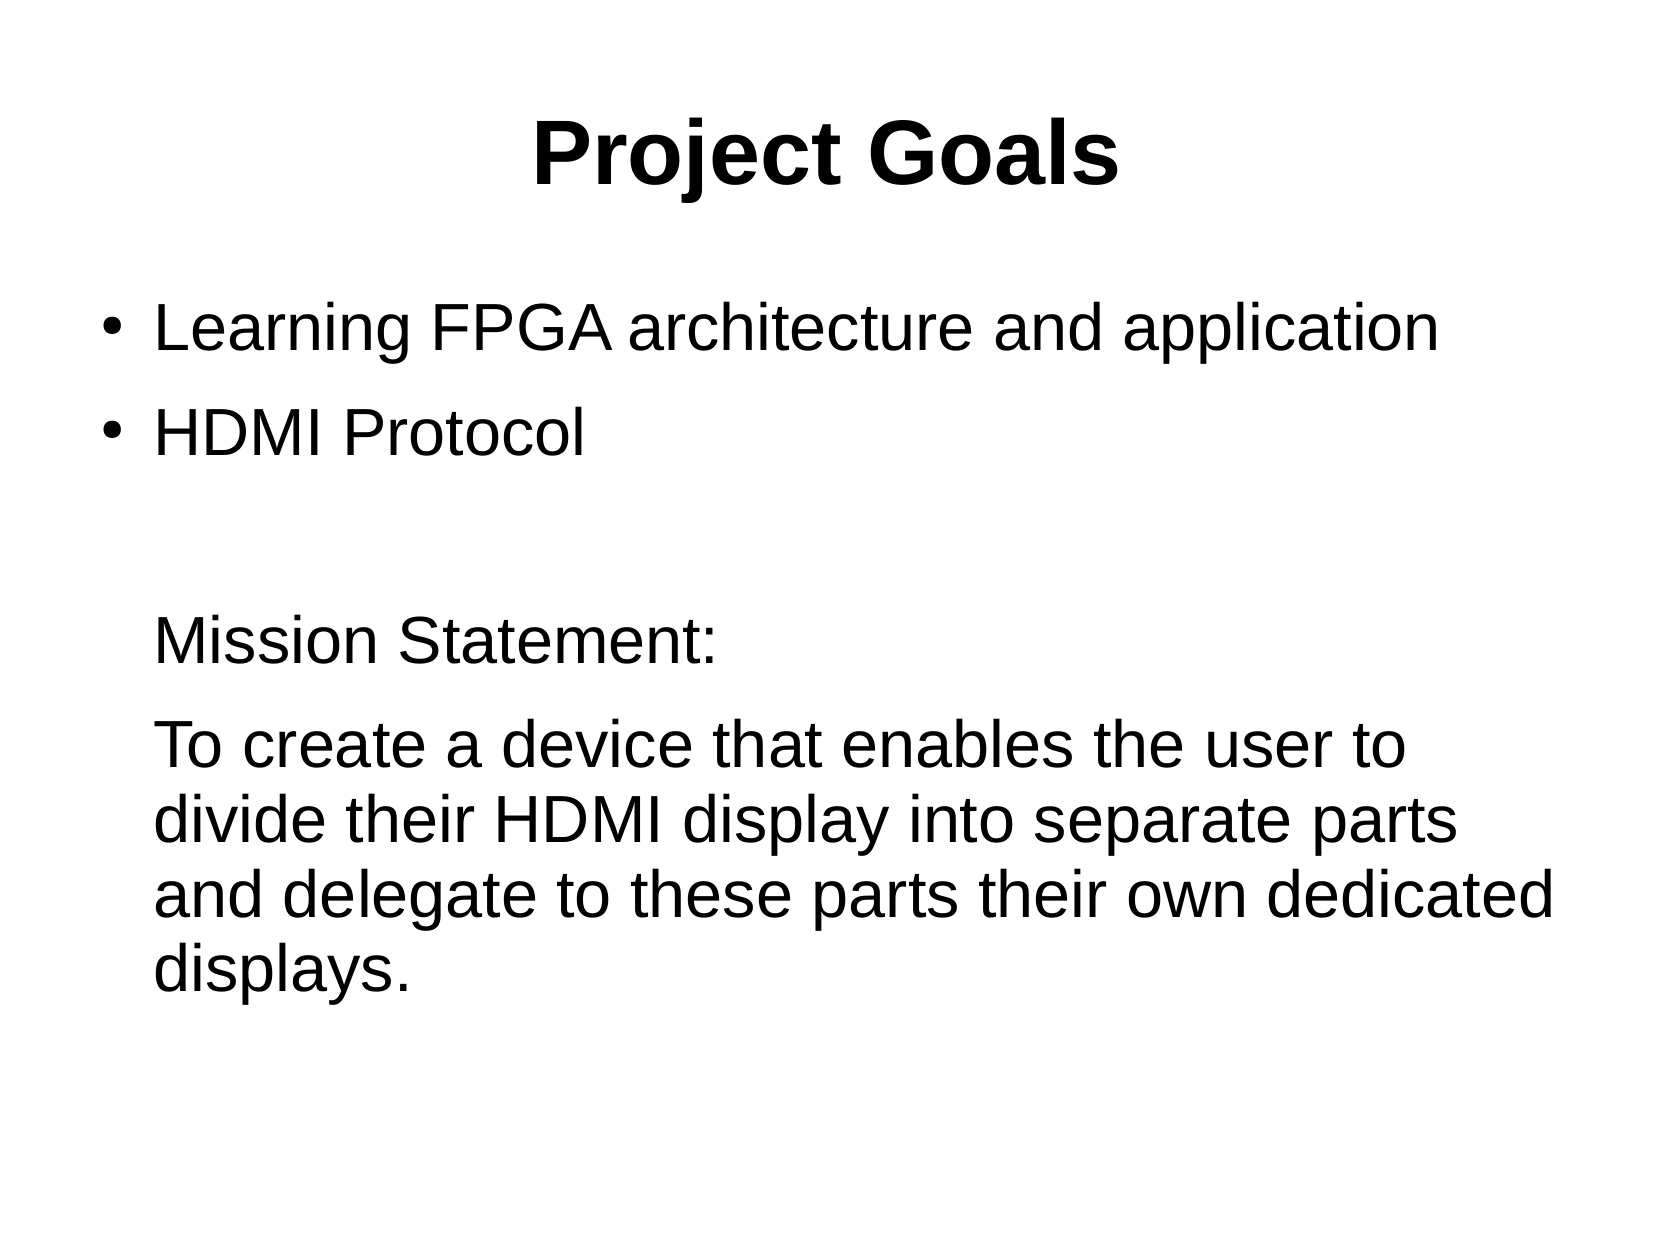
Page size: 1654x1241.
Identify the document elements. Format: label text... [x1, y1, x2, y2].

title Project Goals [82, 49, 1571, 257]
list Learning FPGA architecture and application HDMI Protocol Mission Statement: To create a device that enables the user to divide their HDMI display into separate parts and delegate to these parts their own dedicated displays. [82, 290, 1571, 1109]
